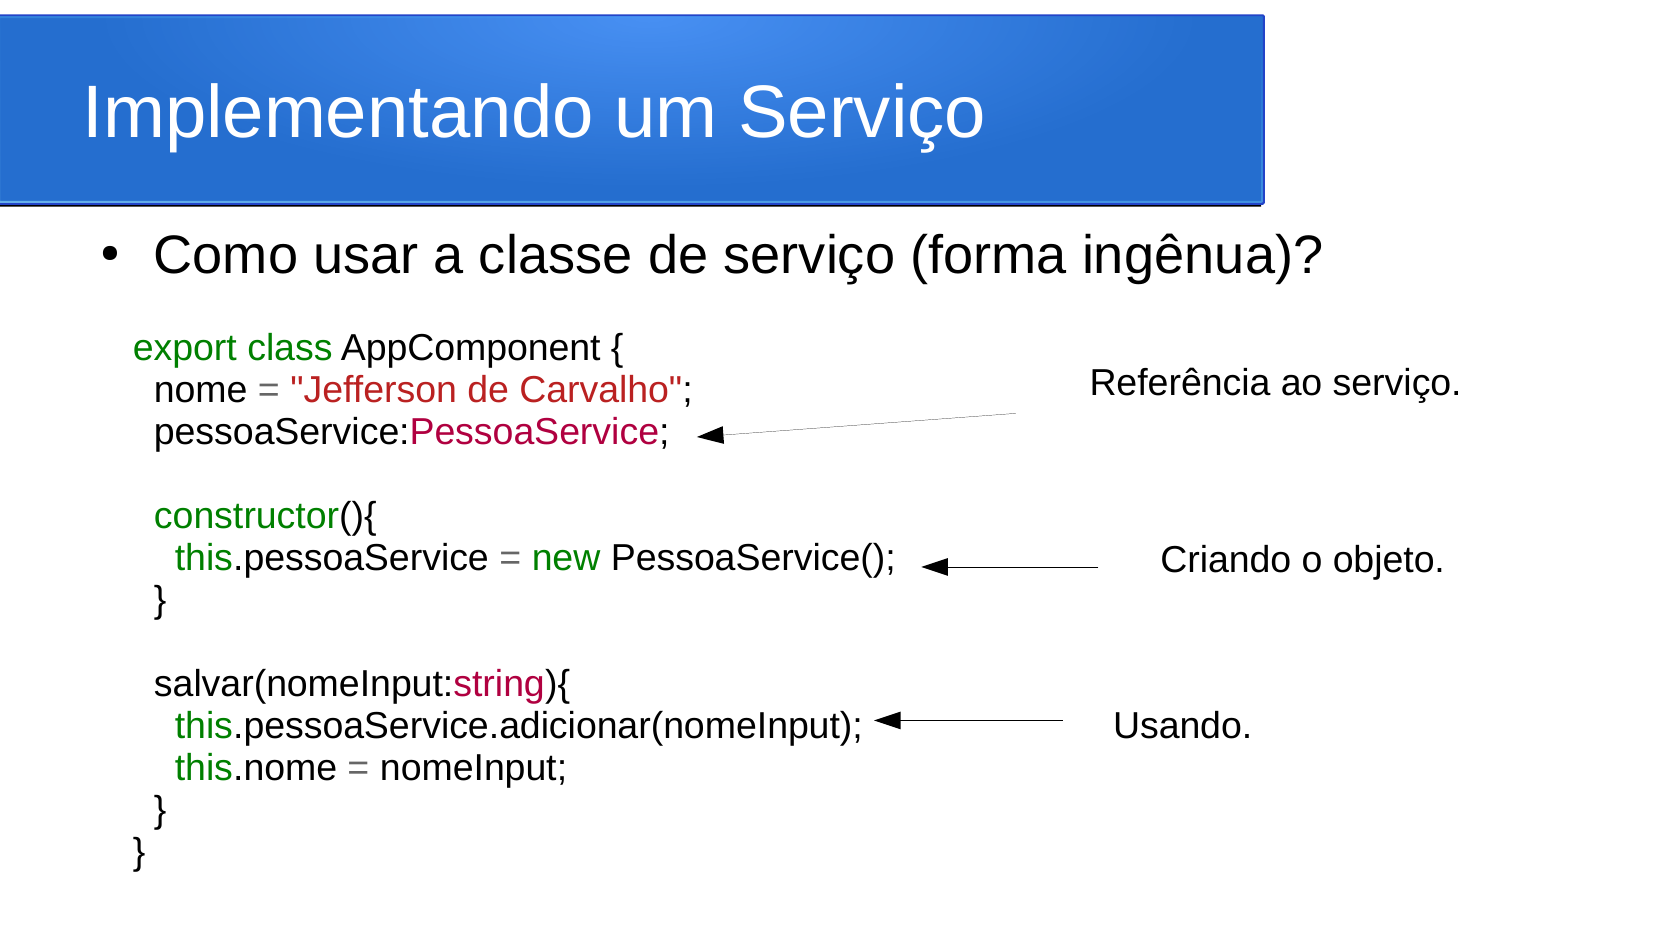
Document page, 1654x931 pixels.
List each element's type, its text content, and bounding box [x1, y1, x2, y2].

text_box Usando. [1098, 696, 1268, 754]
list Como usar a classe de serviço (forma ingênua)? [82, 224, 1571, 764]
text_box Referência ao serviço. [1074, 354, 1477, 412]
text_box Criando o objeto. [1145, 531, 1461, 589]
text_box export class AppComponent { nome = "Jefferson de Carvalho"; pessoaService:PessoaService; constructor(){ this.pessoaService = new PessoaService(); } salvar(nomeInput:string){ this.pessoaService.adicionar(nomeInput); this.nome = nomeInput; } } [118, 318, 993, 880]
title Implementando um Serviço [82, 35, 1235, 189]
